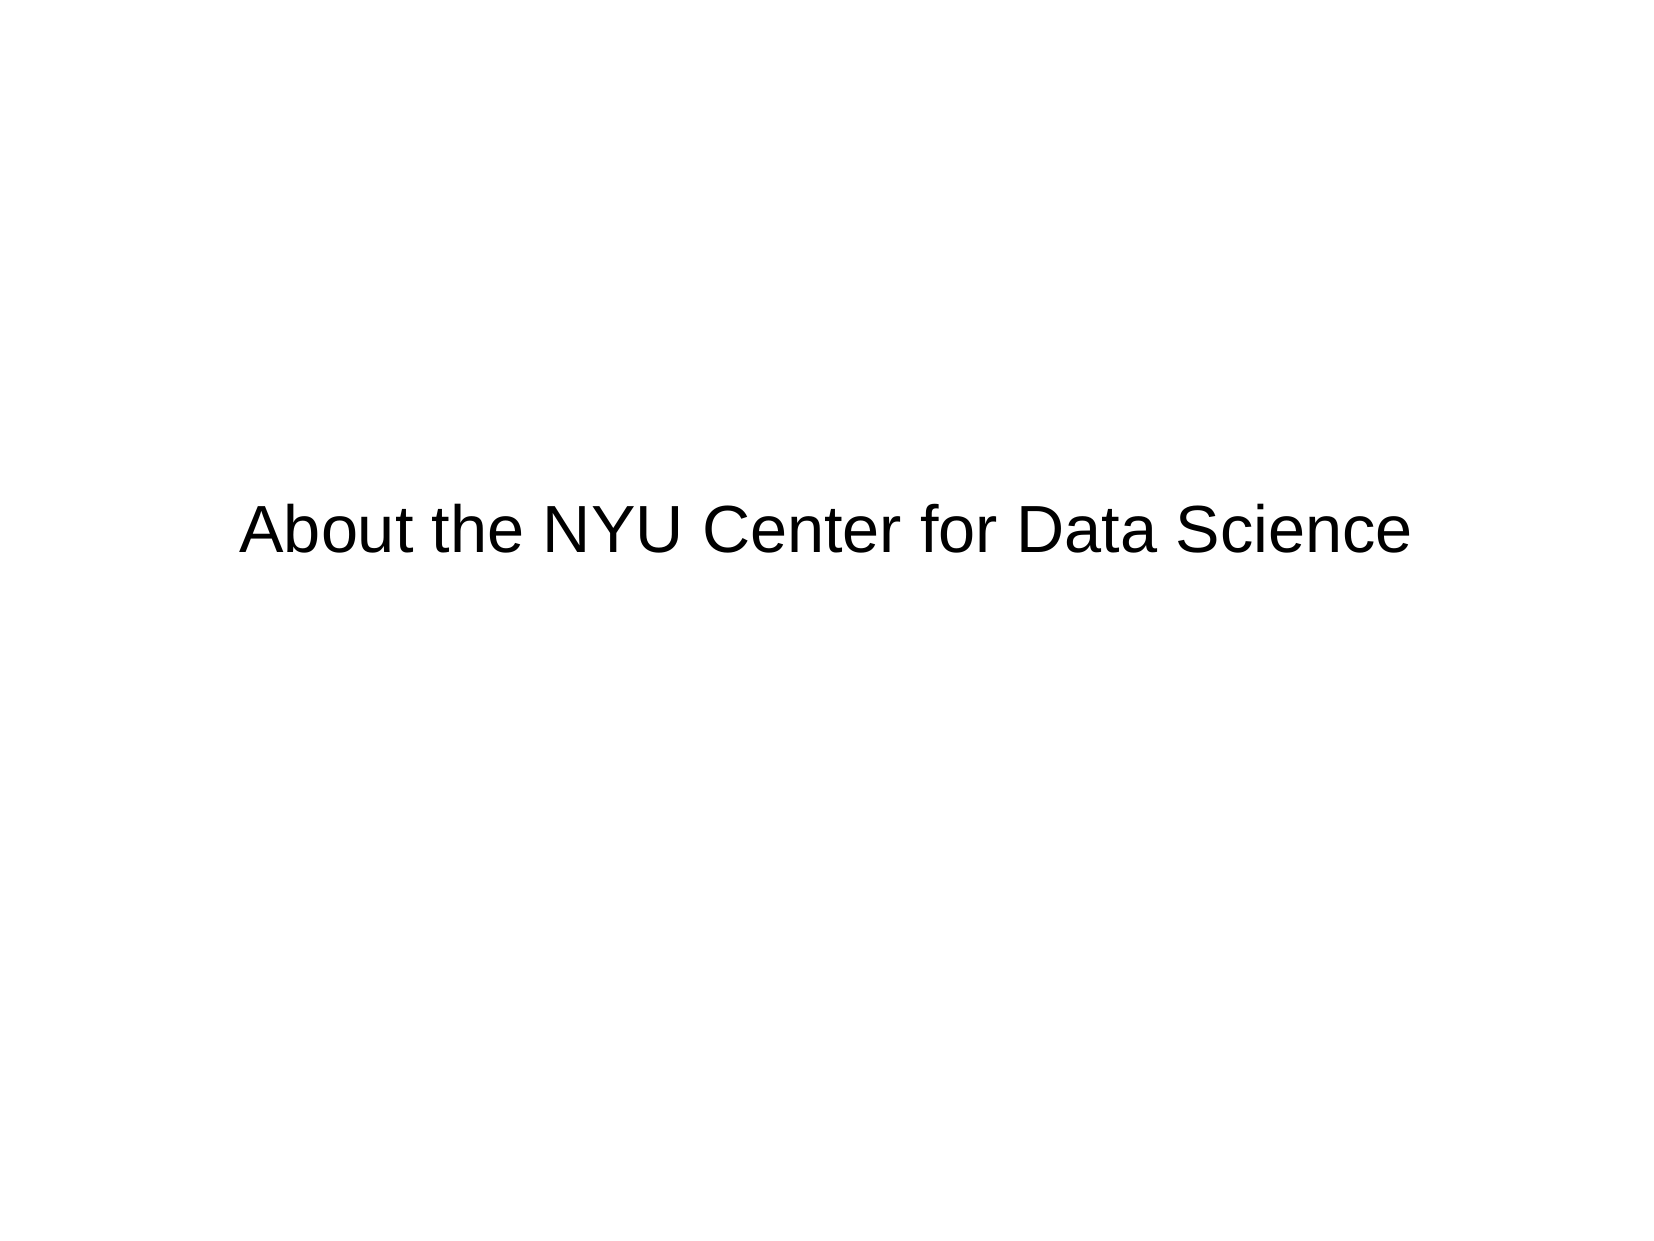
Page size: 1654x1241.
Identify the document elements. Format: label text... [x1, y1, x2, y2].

subtitle About the NYU Center for Data Science [82, 49, 1571, 1010]
